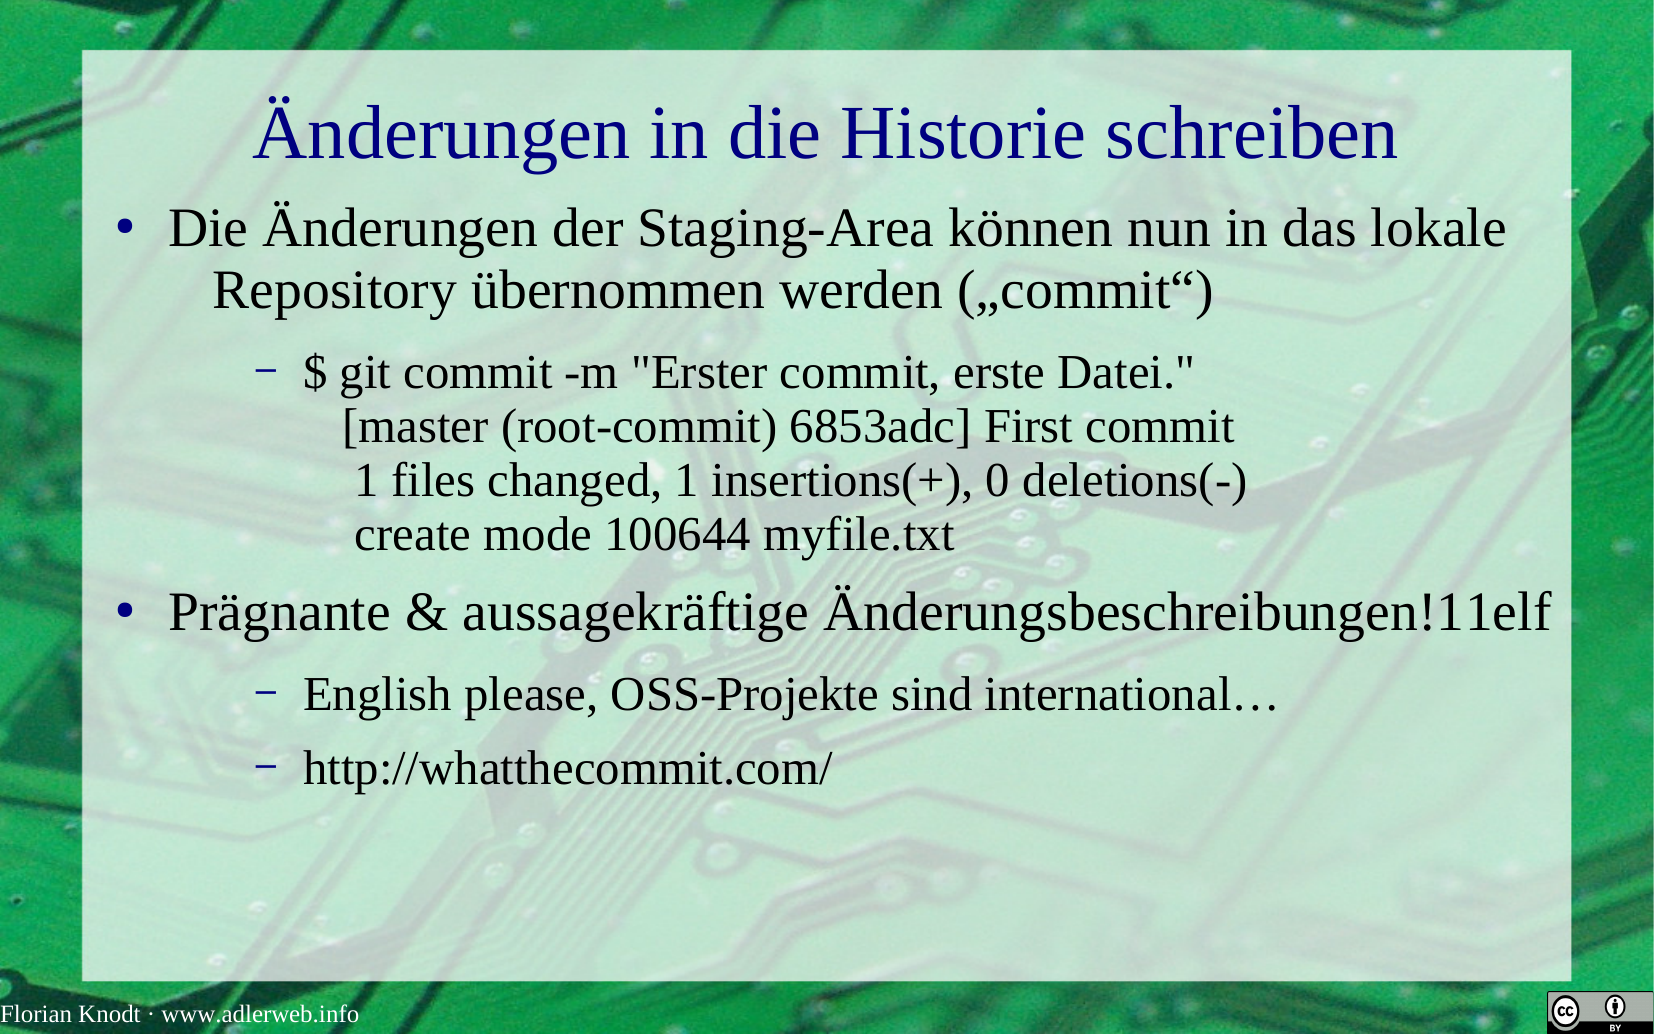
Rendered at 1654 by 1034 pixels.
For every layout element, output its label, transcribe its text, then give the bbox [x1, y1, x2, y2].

list Die Änderungen der Staging-Area können nun in das lokale Repository übernommen werden („commit“) $ git commit -m "Erster commit, erste Datei." [master (root-commit) 6853adc] First commit 1 files changed, 1 insertions(+), 0 deletions(-) create mode 100644 myfile.txt Prägnante & aussagekräftige Änderungsbeschreibungen!11elf English please, OSS-Projekte sind international… http://whatthecommit.com/ [82, 196, 1571, 934]
picture [0, 0, 1654, 1034]
title Änderungen in die Historie schreiben [82, 46, 1571, 196]
